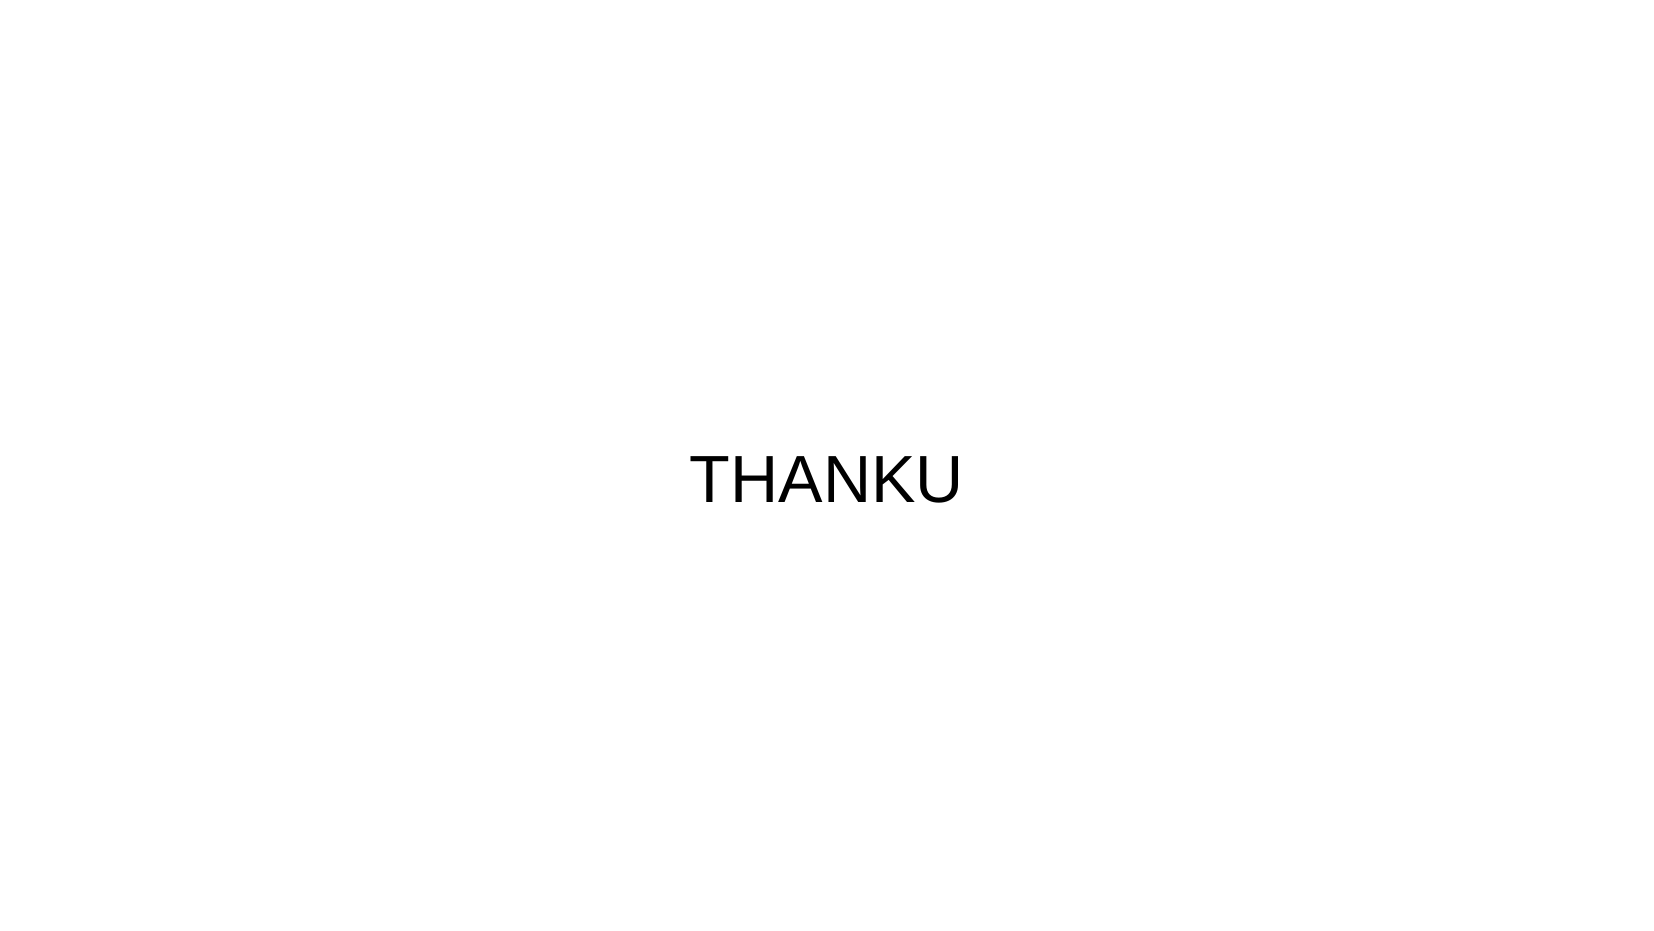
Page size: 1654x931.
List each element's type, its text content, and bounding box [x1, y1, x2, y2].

subtitle THANKU [82, 217, 1571, 816]
